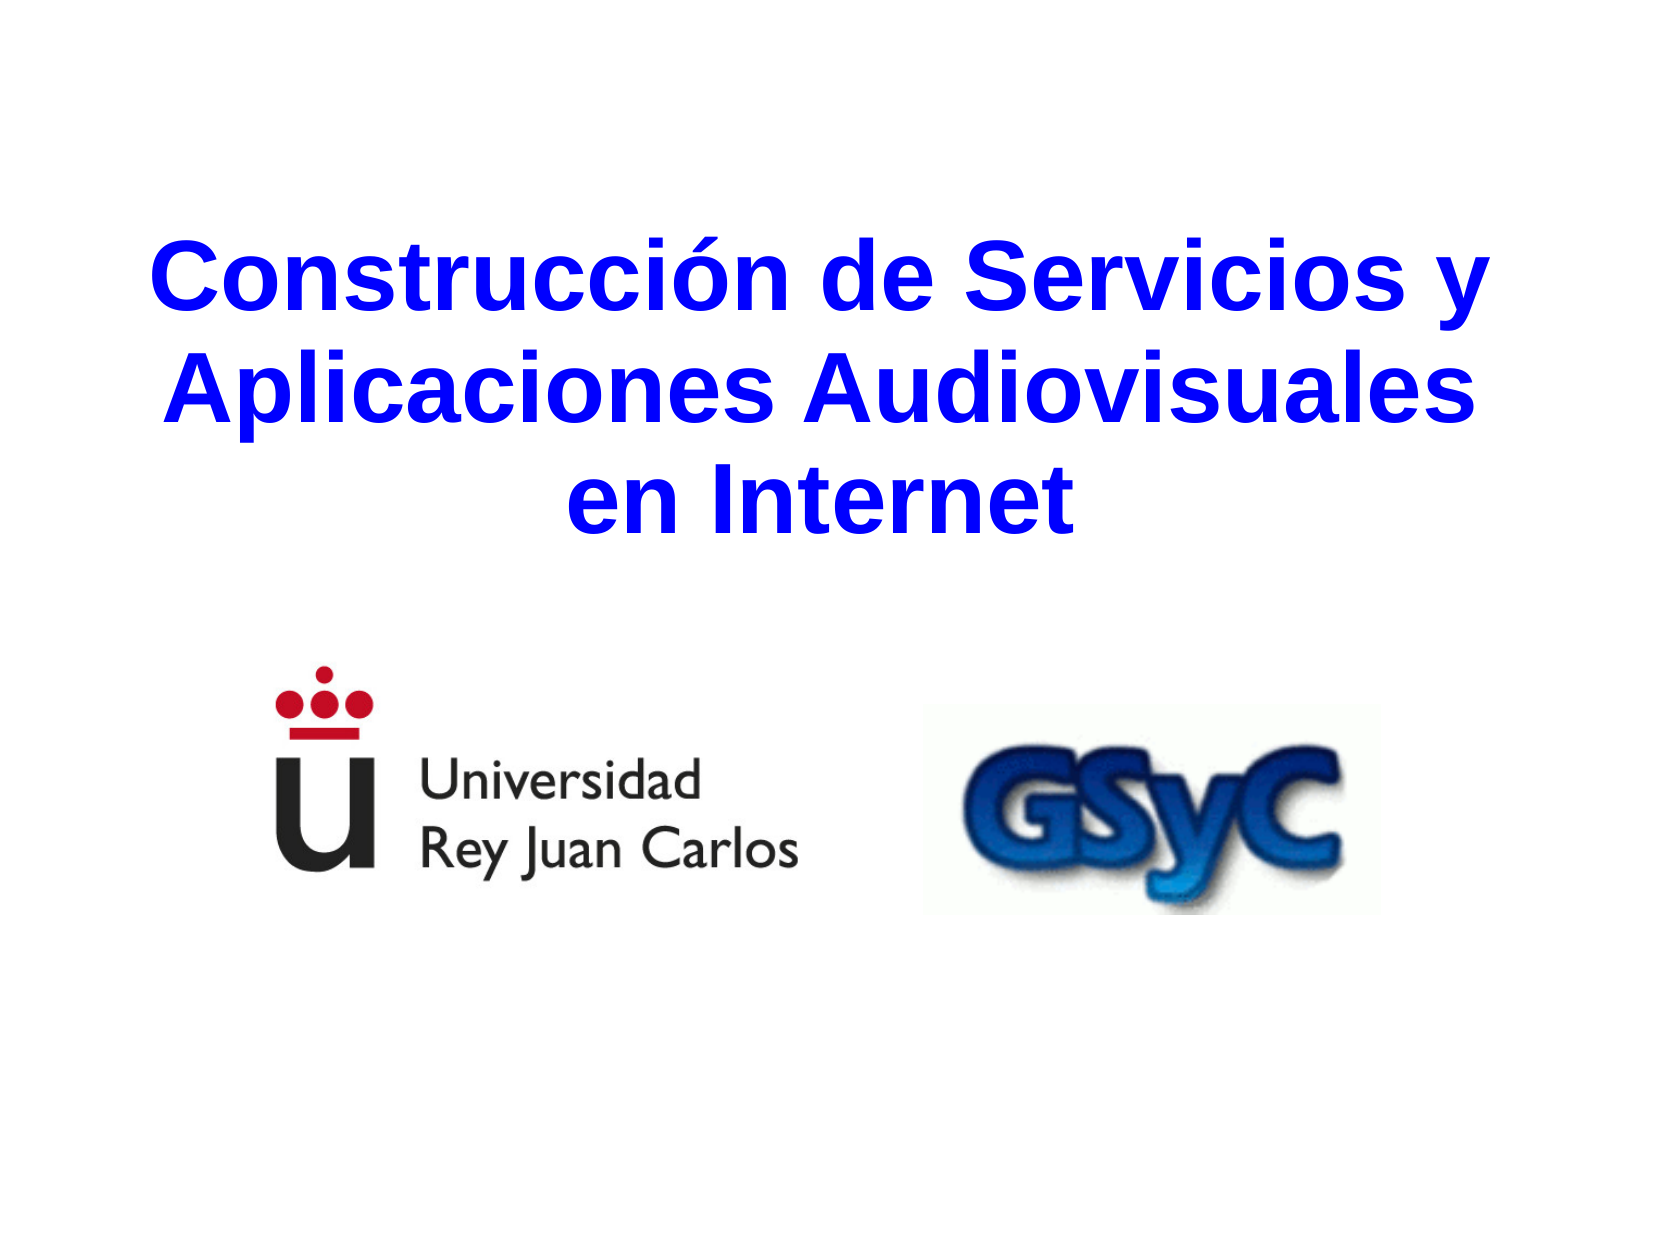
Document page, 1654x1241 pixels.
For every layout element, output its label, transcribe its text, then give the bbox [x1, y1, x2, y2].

title Construcción de Servicios y Aplicaciones Audiovisuales en Internet [135, 219, 1506, 556]
picture [923, 704, 1381, 916]
picture [241, 644, 826, 901]
